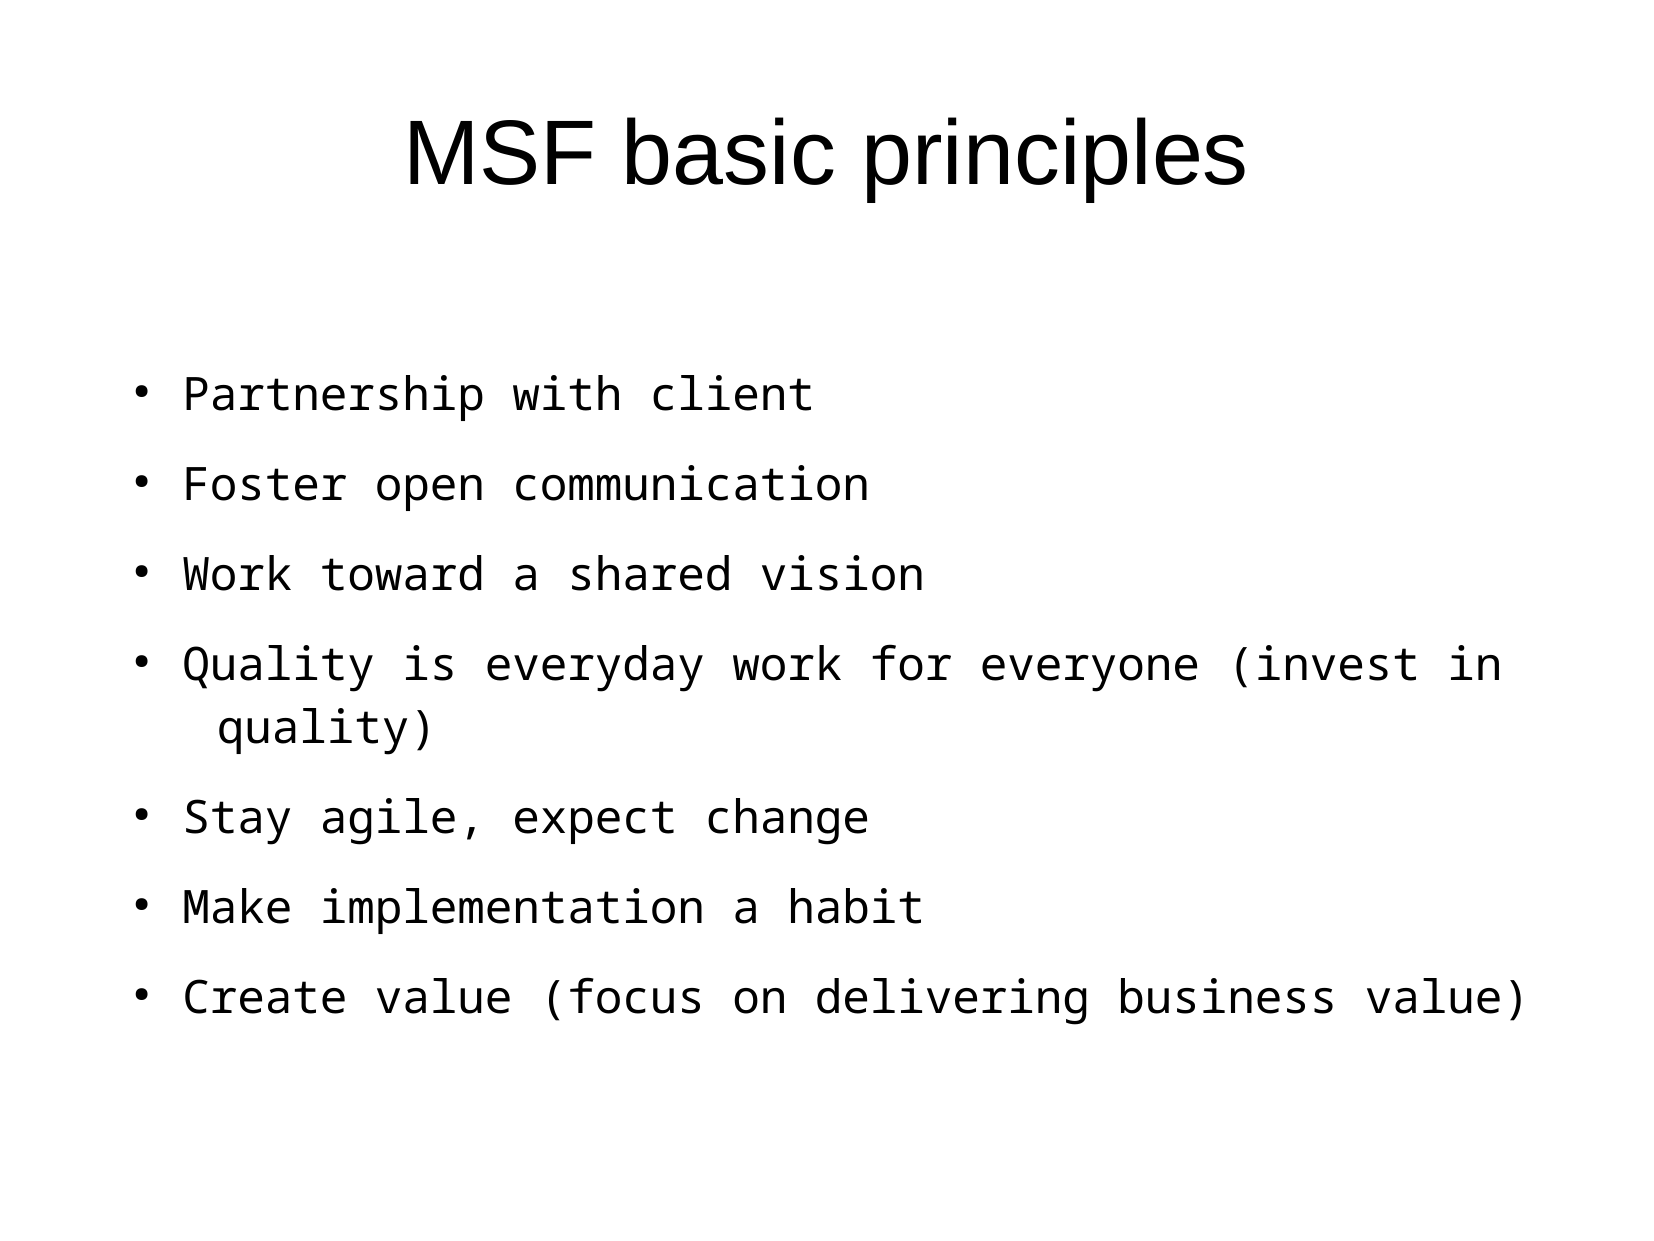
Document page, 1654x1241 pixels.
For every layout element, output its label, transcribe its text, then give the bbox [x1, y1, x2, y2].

list Partnership with client Foster open communication Work toward a shared vision Quality is everyday work for everyone (invest in quality) Stay agile, expect change Make implementation a habit Create value (focus on delivering business value) [82, 271, 1536, 1087]
title MSF basic principles [82, 49, 1571, 257]
